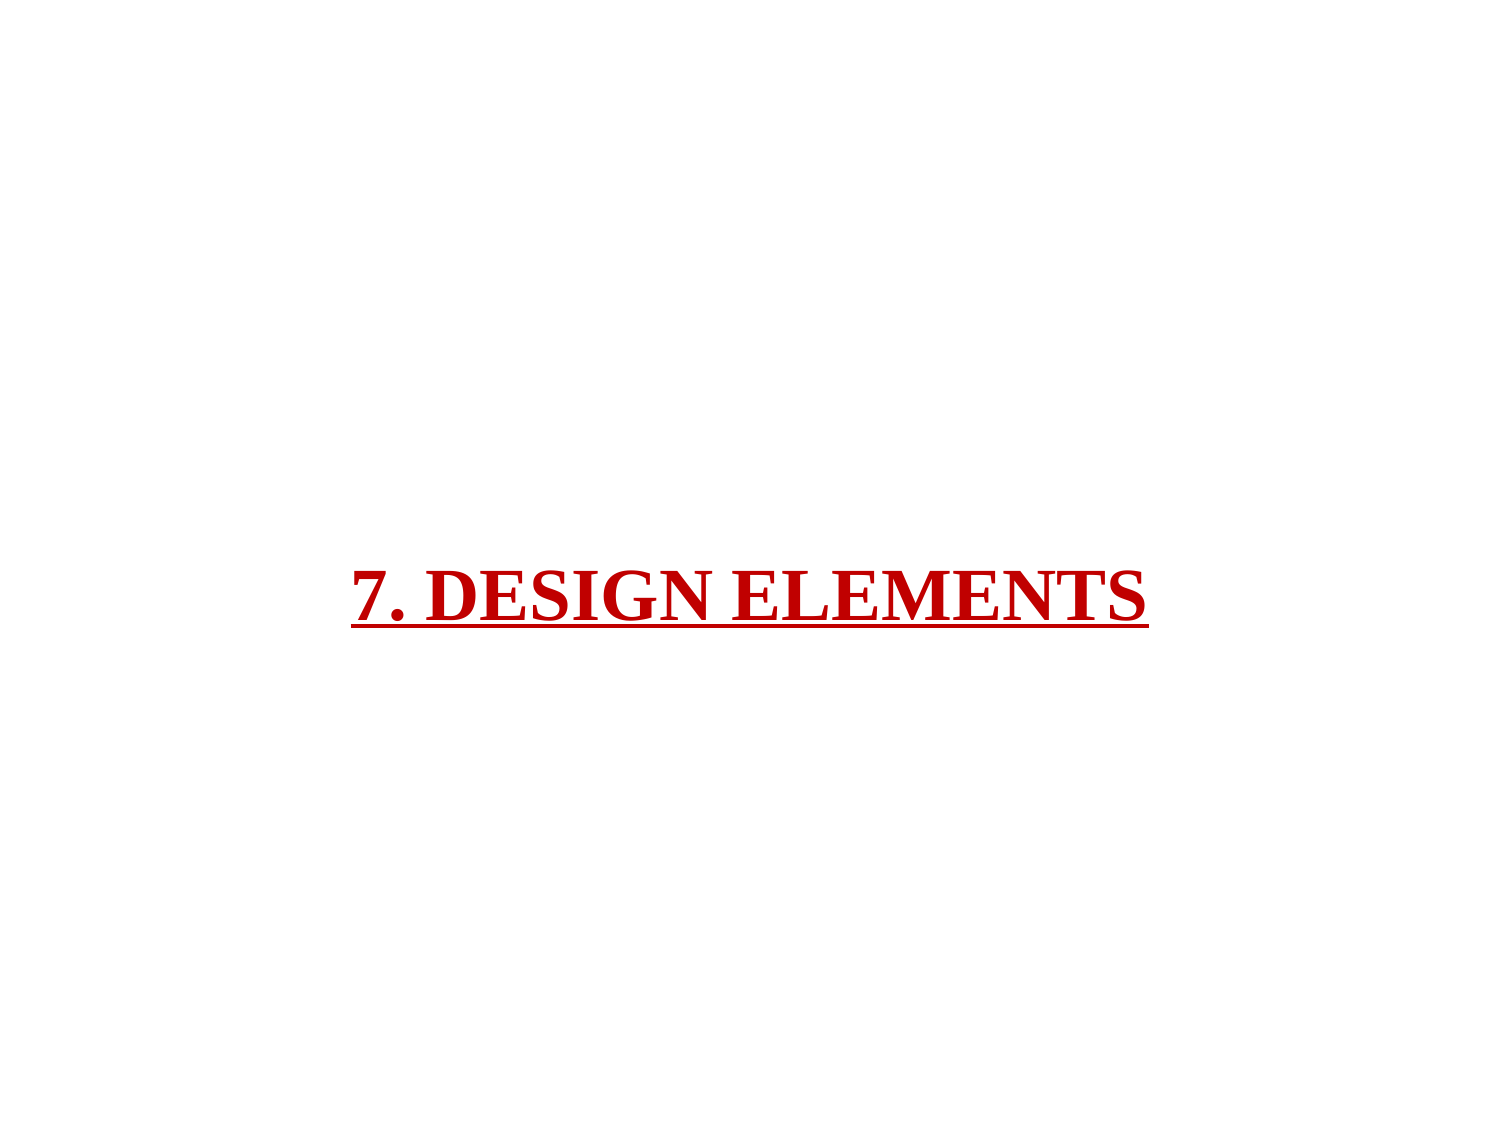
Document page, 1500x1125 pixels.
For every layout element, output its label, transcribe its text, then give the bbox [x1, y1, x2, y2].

text_box 7. DESIGN ELEMENTS [74, 537, 1425, 618]
